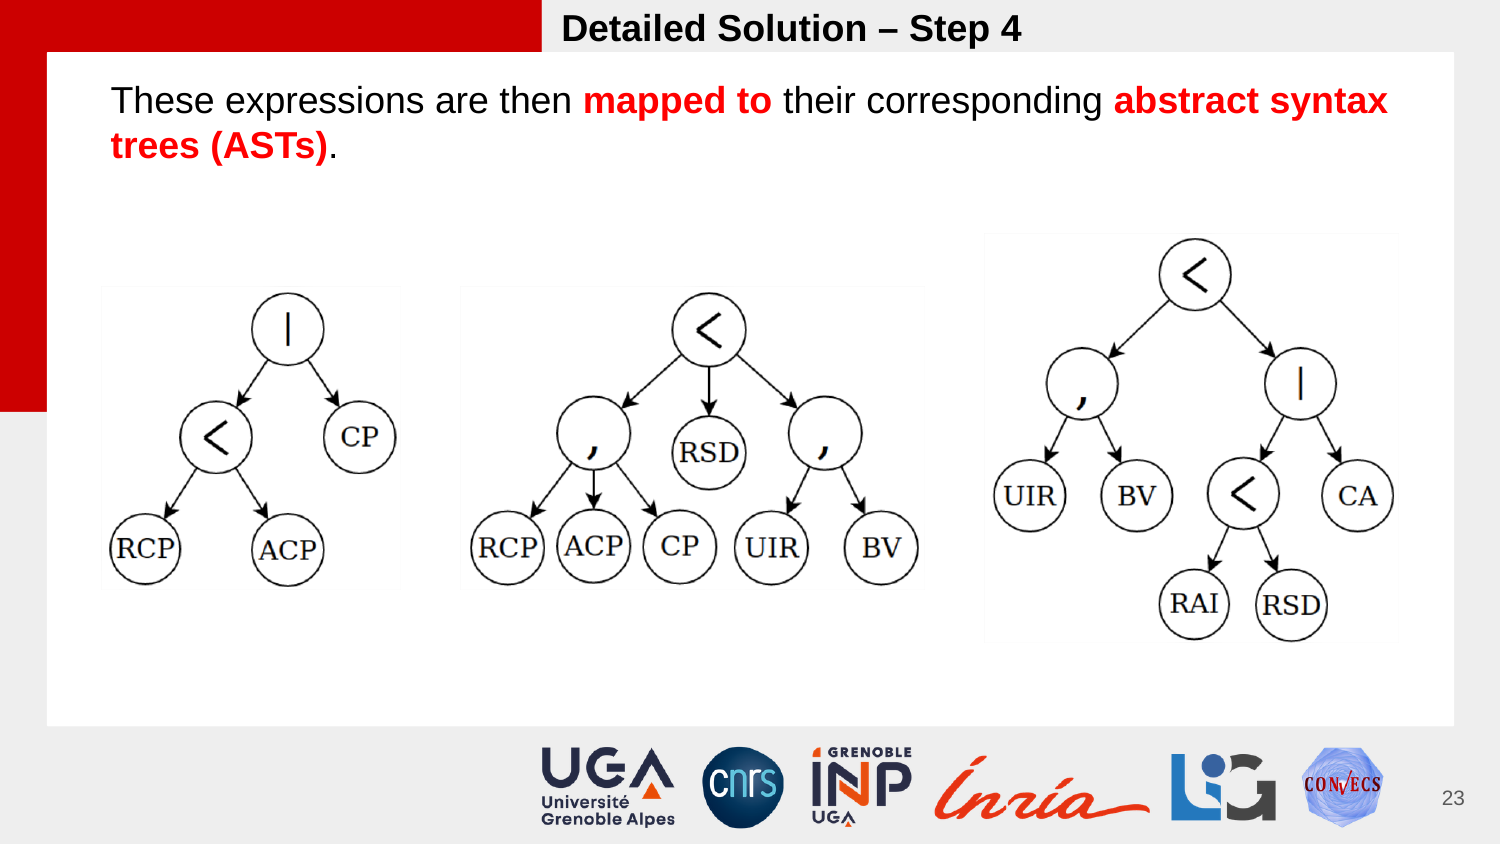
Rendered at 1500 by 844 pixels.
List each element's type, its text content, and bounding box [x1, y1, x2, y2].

picture [0, 0, 1500, 844]
slide_number <numéro> [1389, 764, 1480, 830]
text_box Detailed Solution – Step 4 [546, 0, 1441, 55]
text_box These expressions are then mapped to their corresponding abstract syntax trees (ASTs). [95, 72, 1405, 179]
